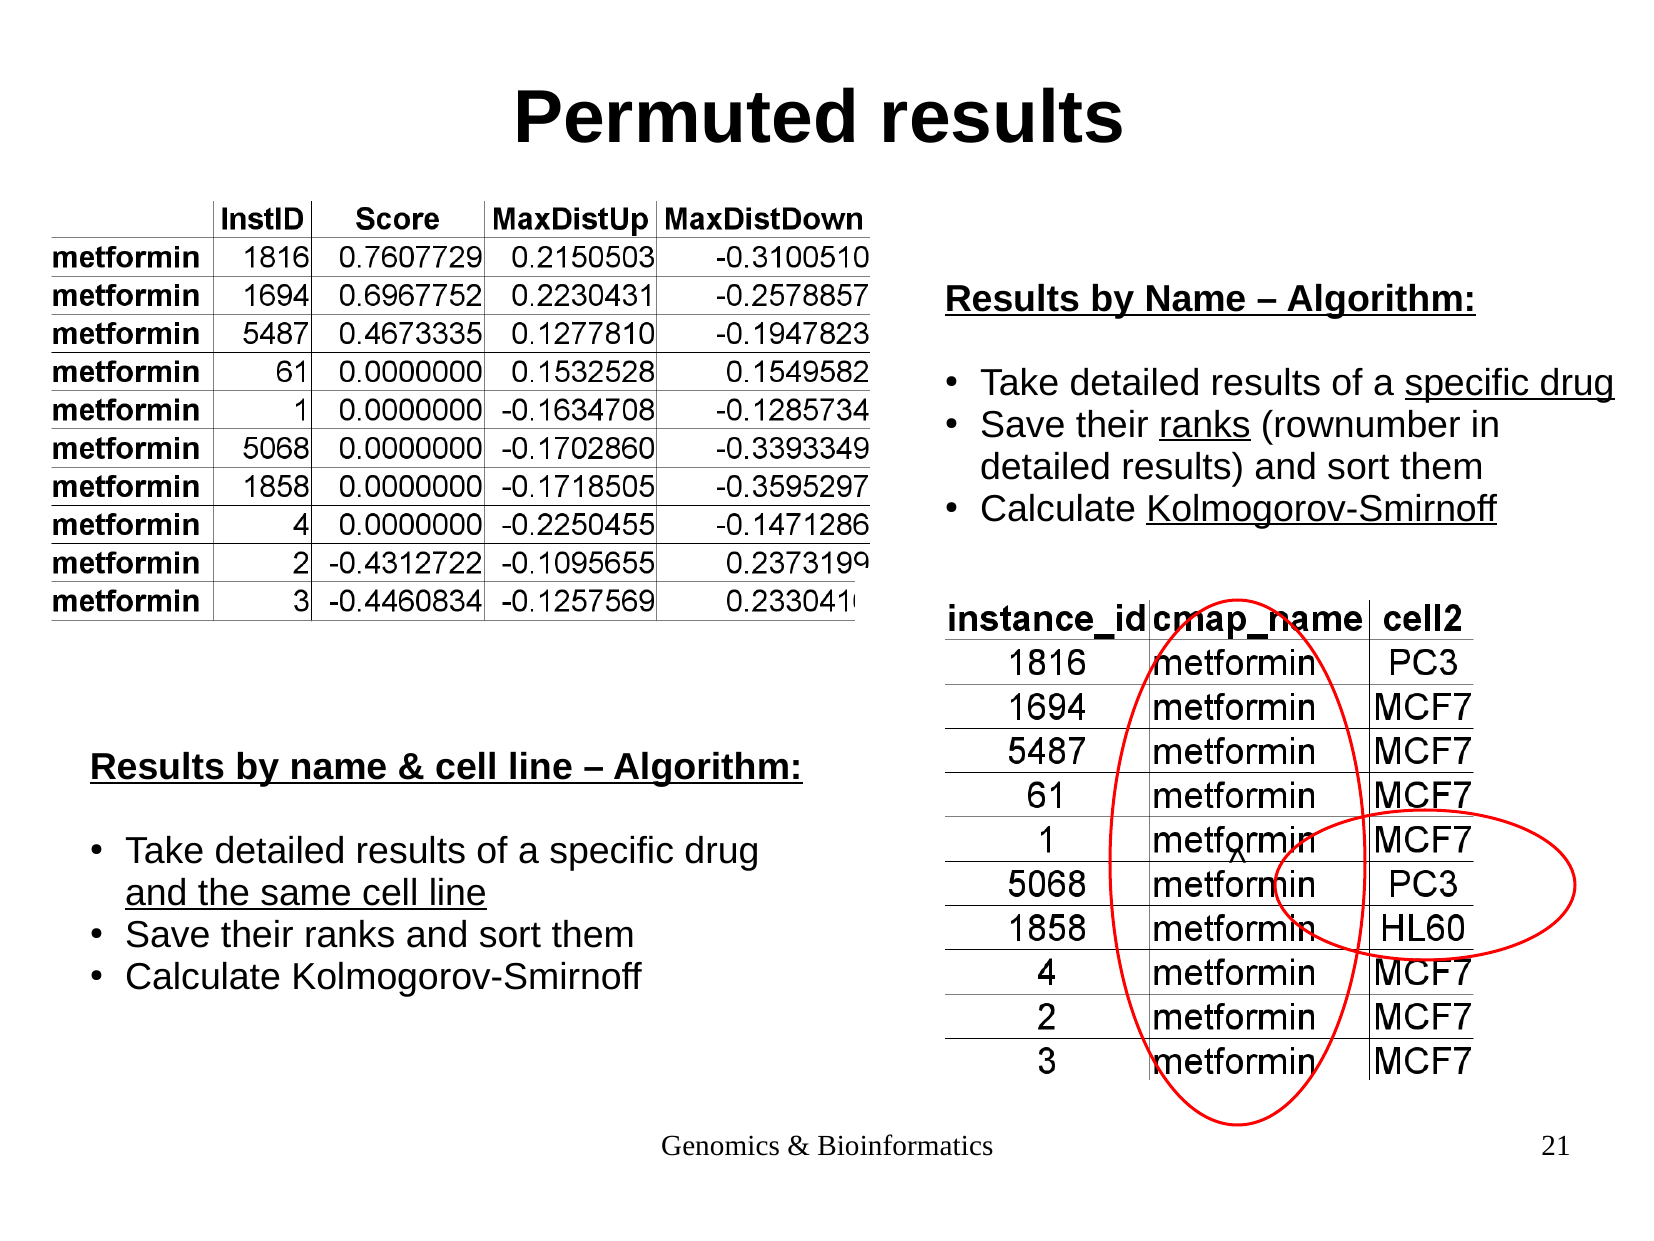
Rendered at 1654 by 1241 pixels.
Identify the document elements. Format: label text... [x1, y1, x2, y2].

picture [1280, 916, 1563, 1111]
text_box Permuted results [498, 66, 1155, 166]
picture [15, 179, 1563, 1111]
text_box [1358, 810, 1576, 961]
text_box Results by name & cell line – Algorithm: Take detailed results of a specific drug and the same cell line Save their ranks and sort them Calculate Kolmogorov-Smirnoff [75, 738, 826, 1006]
text_box Results by Name – Algorithm: Take detailed results of a specific drug Save their ranks (rownumber in detailed results) and sort them Calculate Kolmogorov-Smirnoff [930, 270, 1651, 537]
text_box ^ [1110, 600, 1366, 1126]
